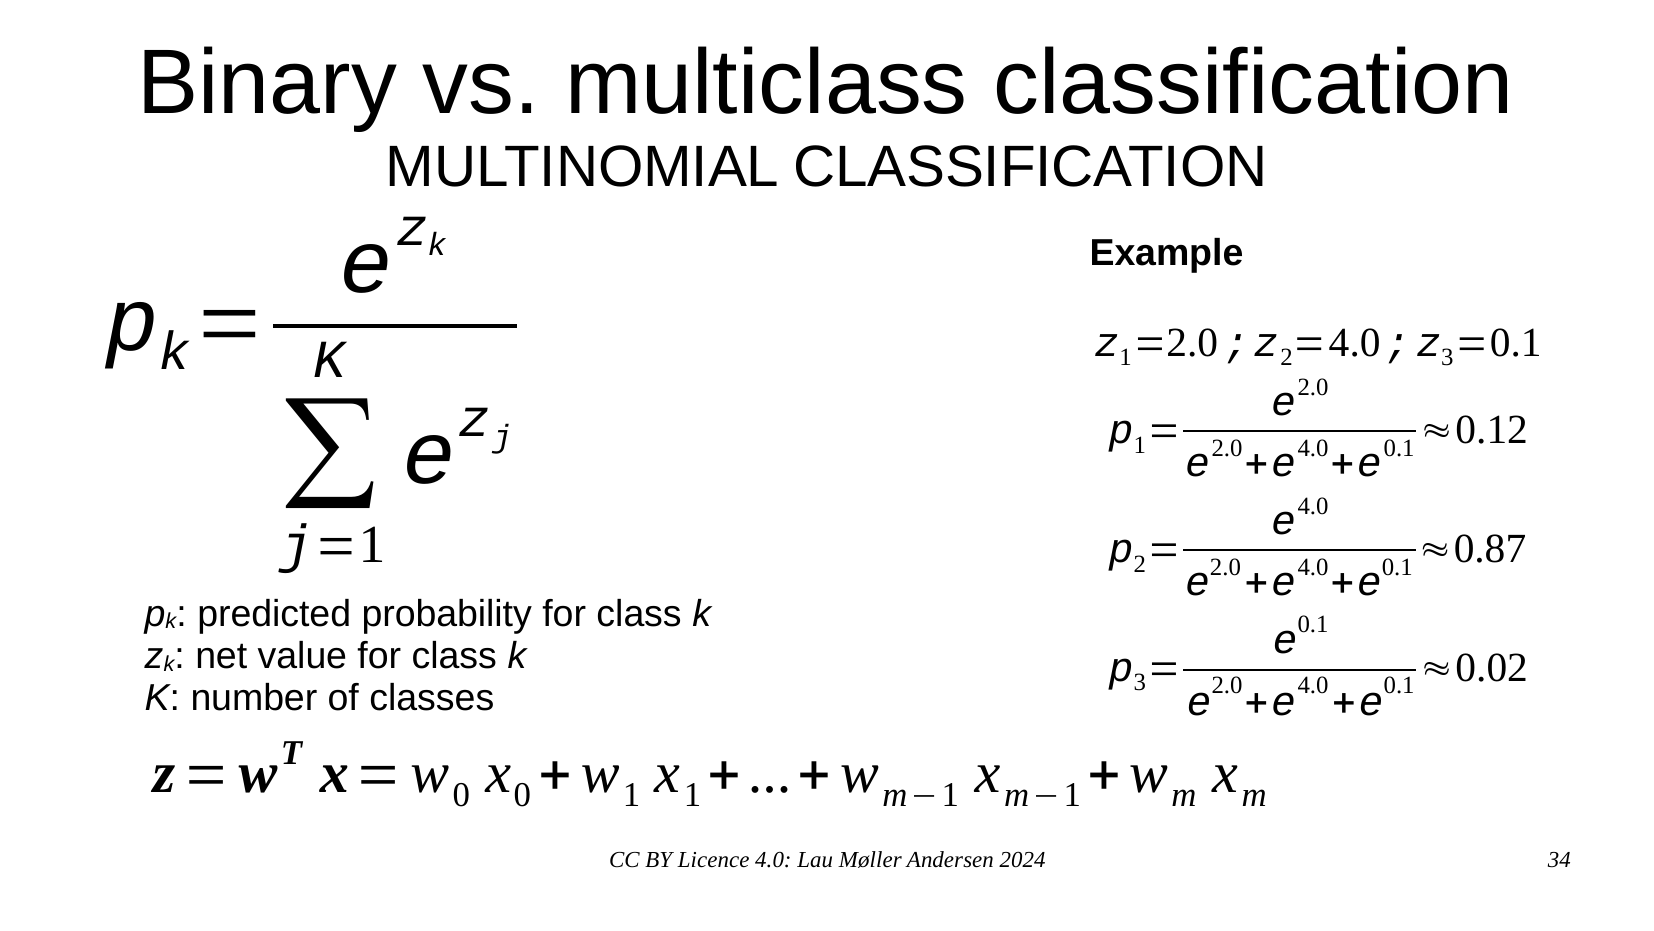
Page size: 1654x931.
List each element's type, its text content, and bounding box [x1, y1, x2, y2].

text_box Example [1074, 224, 1382, 282]
chart [94, 200, 527, 579]
chart [141, 733, 1273, 815]
title Binary vs. multiclass classification MULTINOMIAL CLASSIFICATION [82, 30, 1571, 199]
text_box pk: predicted probability for class k zk: net value for class k K: number of classes [129, 584, 792, 726]
chart [1086, 318, 1548, 728]
